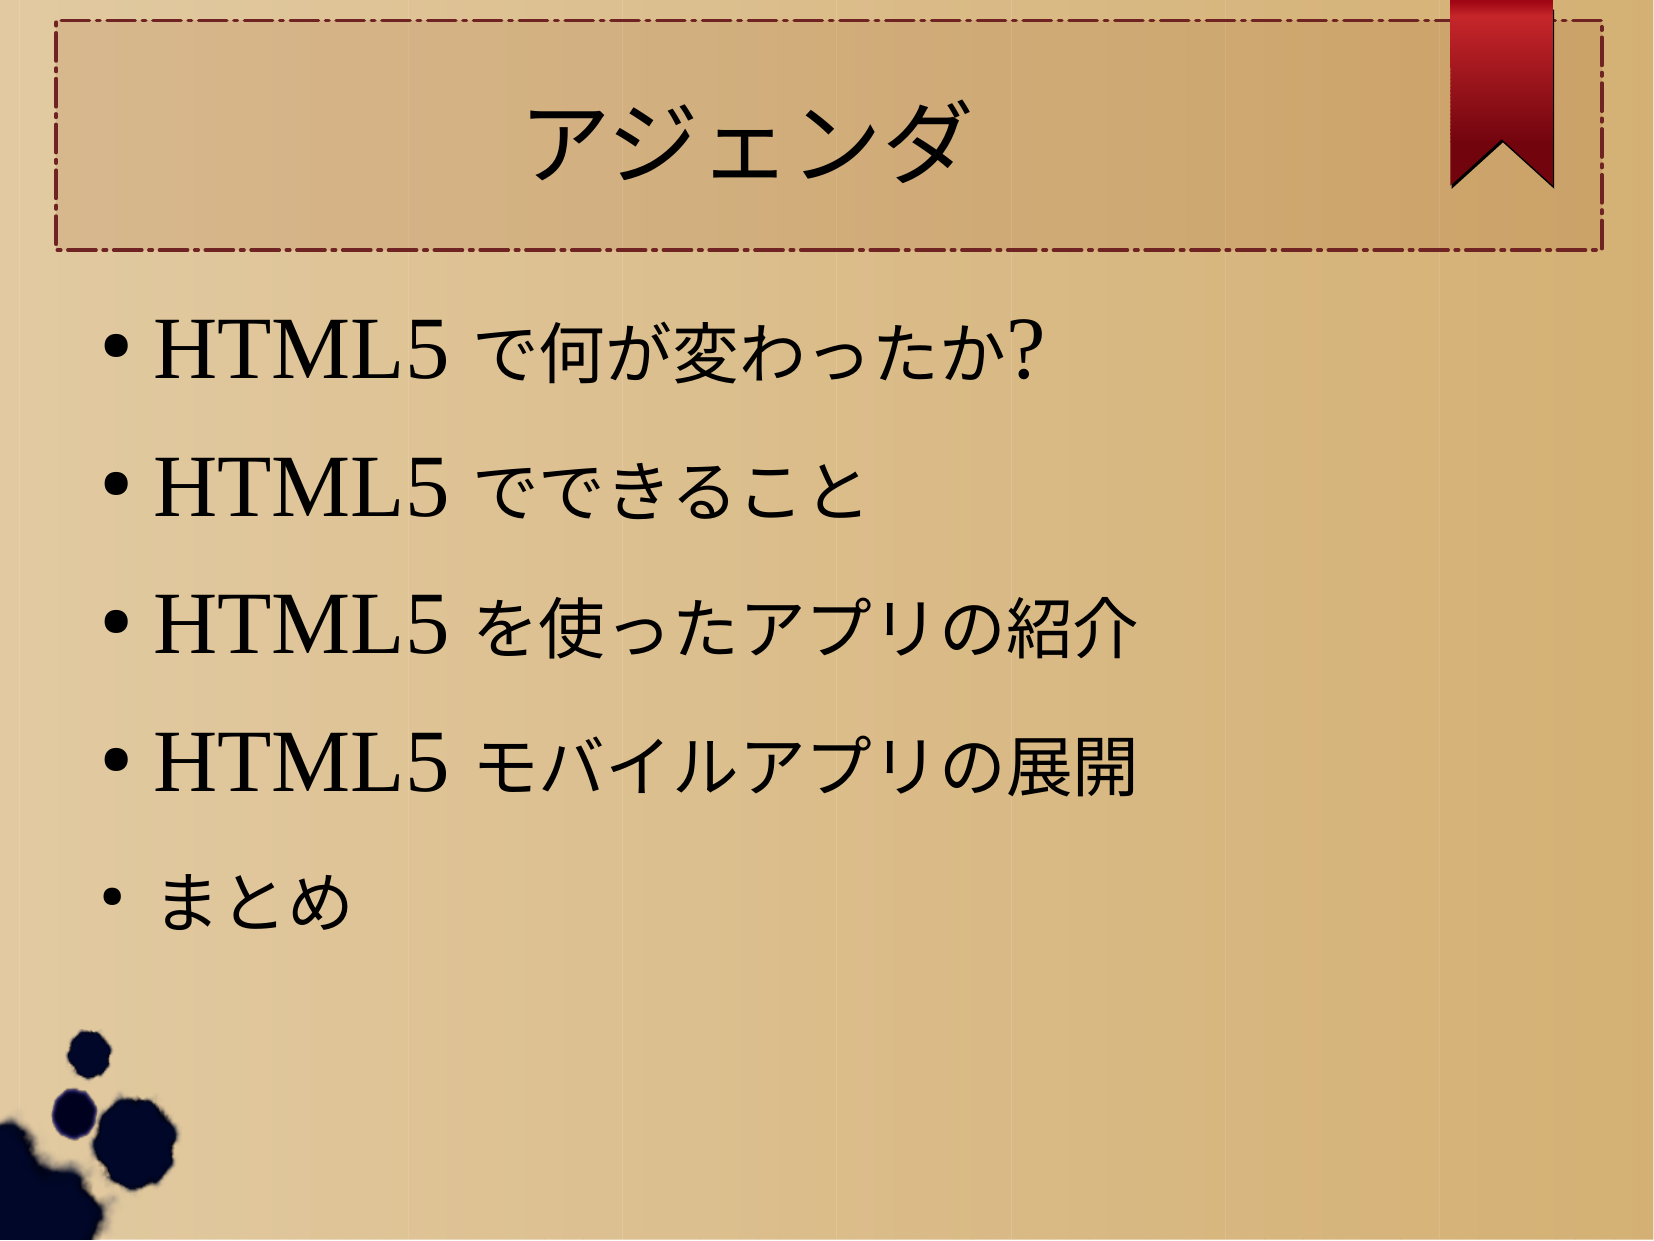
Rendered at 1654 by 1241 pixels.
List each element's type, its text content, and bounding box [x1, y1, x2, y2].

list HTML5 で何が変わったか? HTML5 でできること HTML5 を使ったアプリの紹介 HTML5 モバイルアプリの展開 まとめ [82, 299, 1571, 1019]
title アジェンダ [82, 47, 1412, 229]
